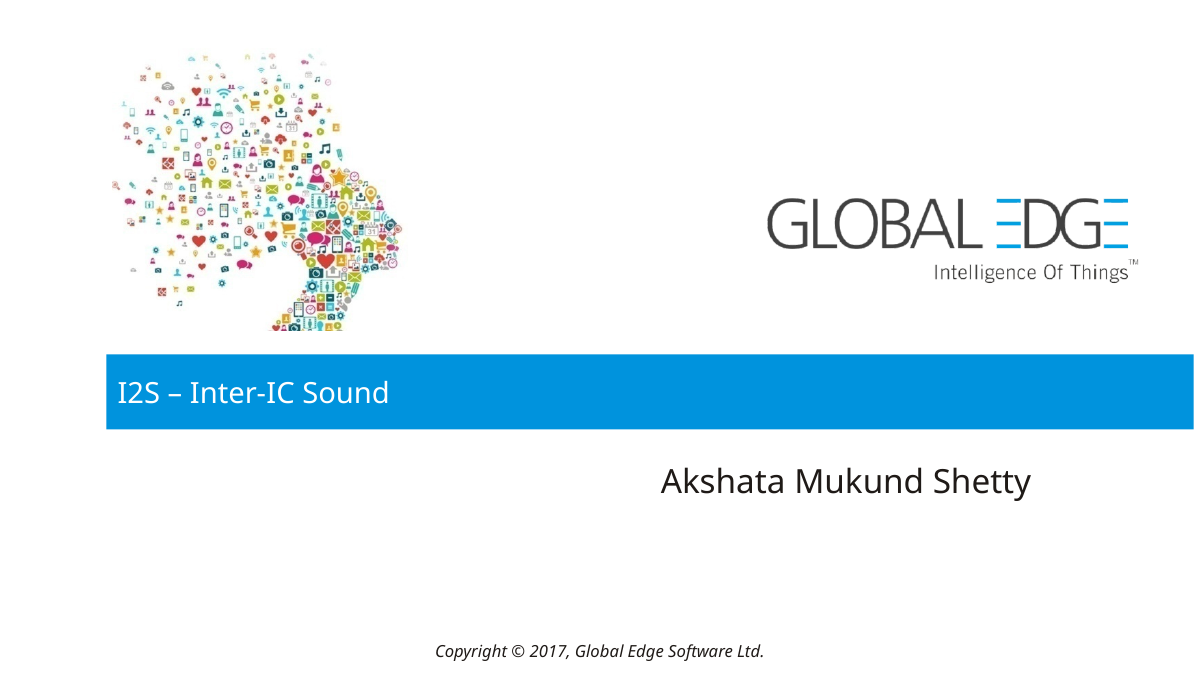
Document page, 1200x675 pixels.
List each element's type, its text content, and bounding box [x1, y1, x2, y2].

picture [112, 15, 415, 331]
title I2S – Inter-IC Sound [106, 354, 1194, 430]
picture [757, 187, 1148, 293]
list Akshata Mukund Shetty [578, 448, 1200, 512]
